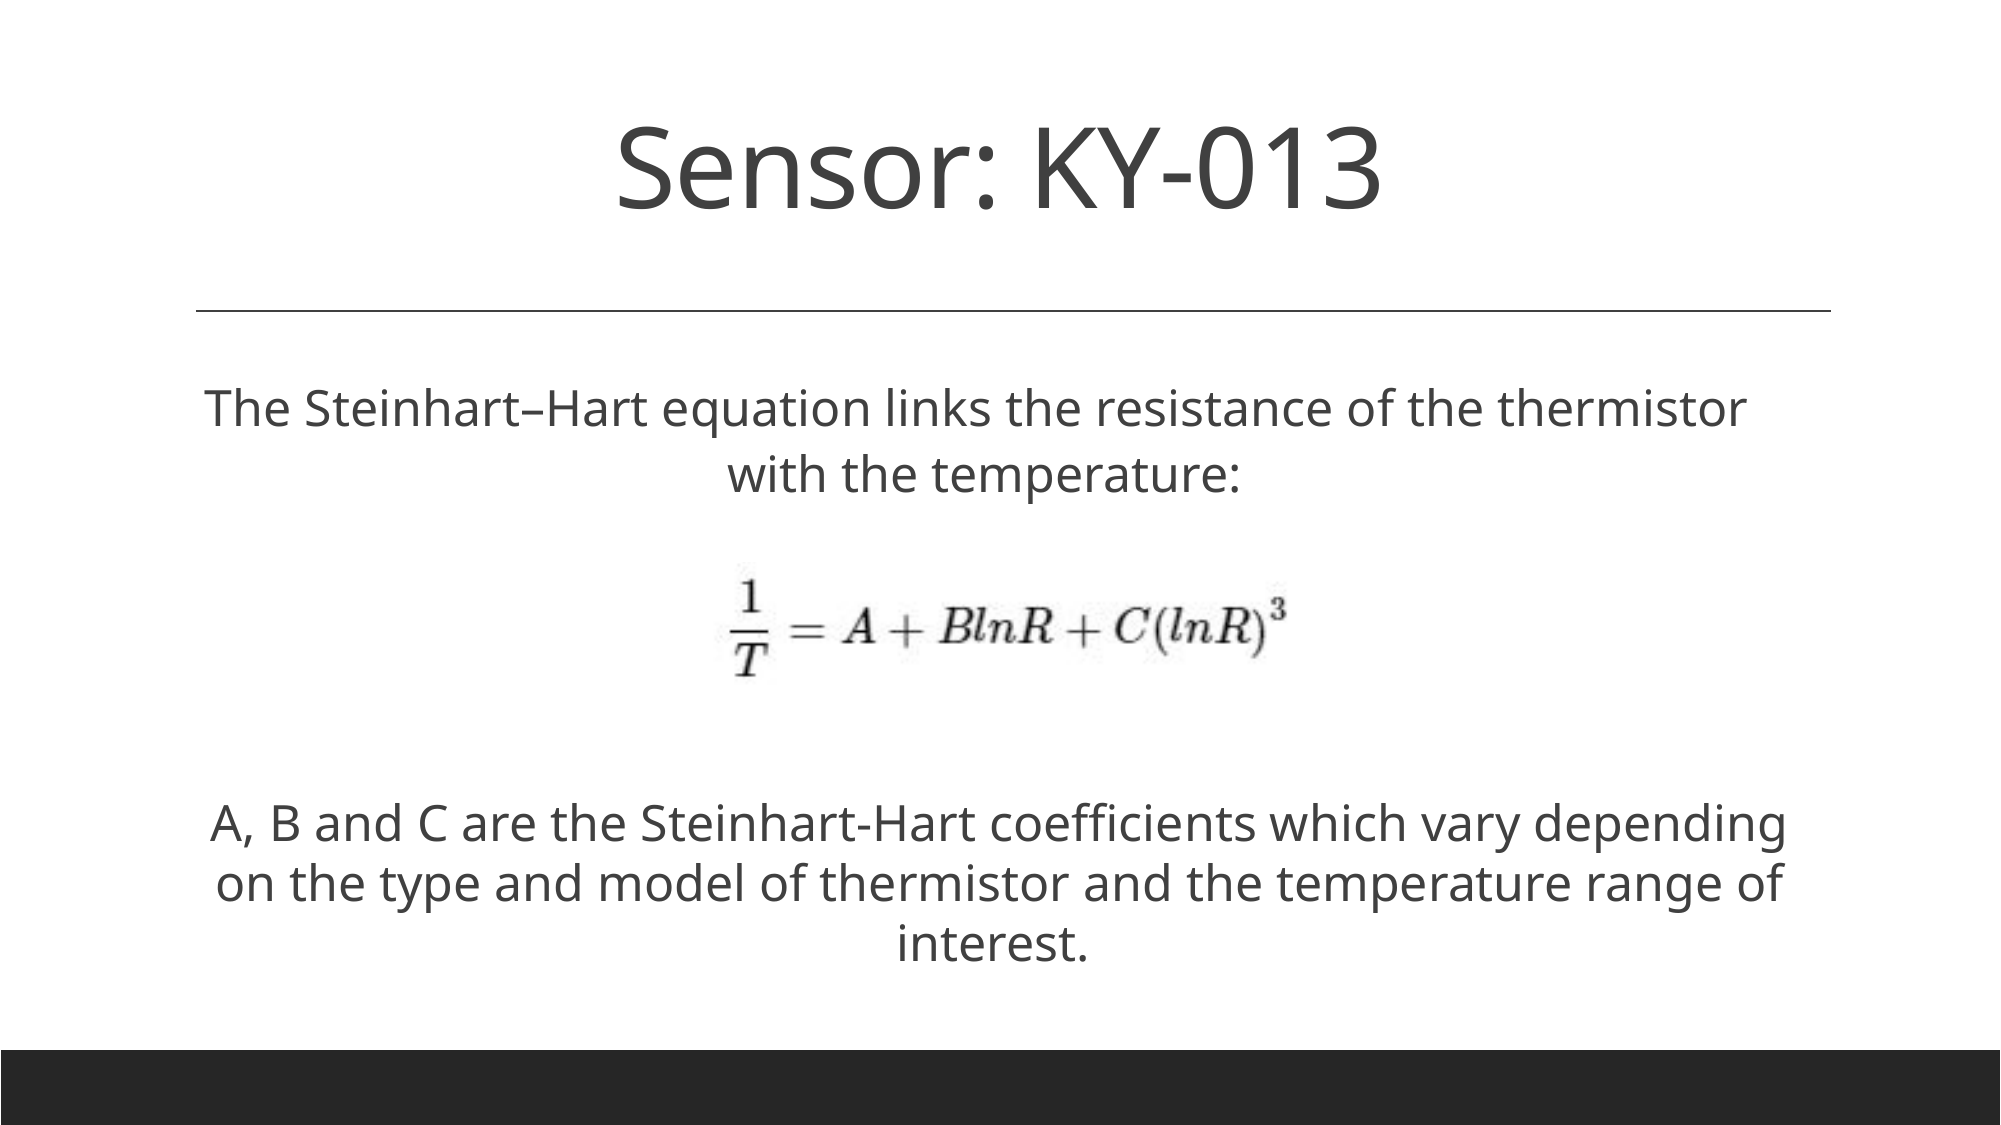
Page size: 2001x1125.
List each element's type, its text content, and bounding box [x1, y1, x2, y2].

text_box A, B and C are the Steinhart-Hart coefficients which vary depending on the type and model of thermistor and the temperature range of interest. [174, 783, 1825, 920]
picture [695, 562, 1305, 718]
list The Steinhart–Hart equation links the resistance of the thermistor with the temperature: [174, 363, 1825, 695]
title Sensor: KY-013 [174, 0, 1825, 238]
